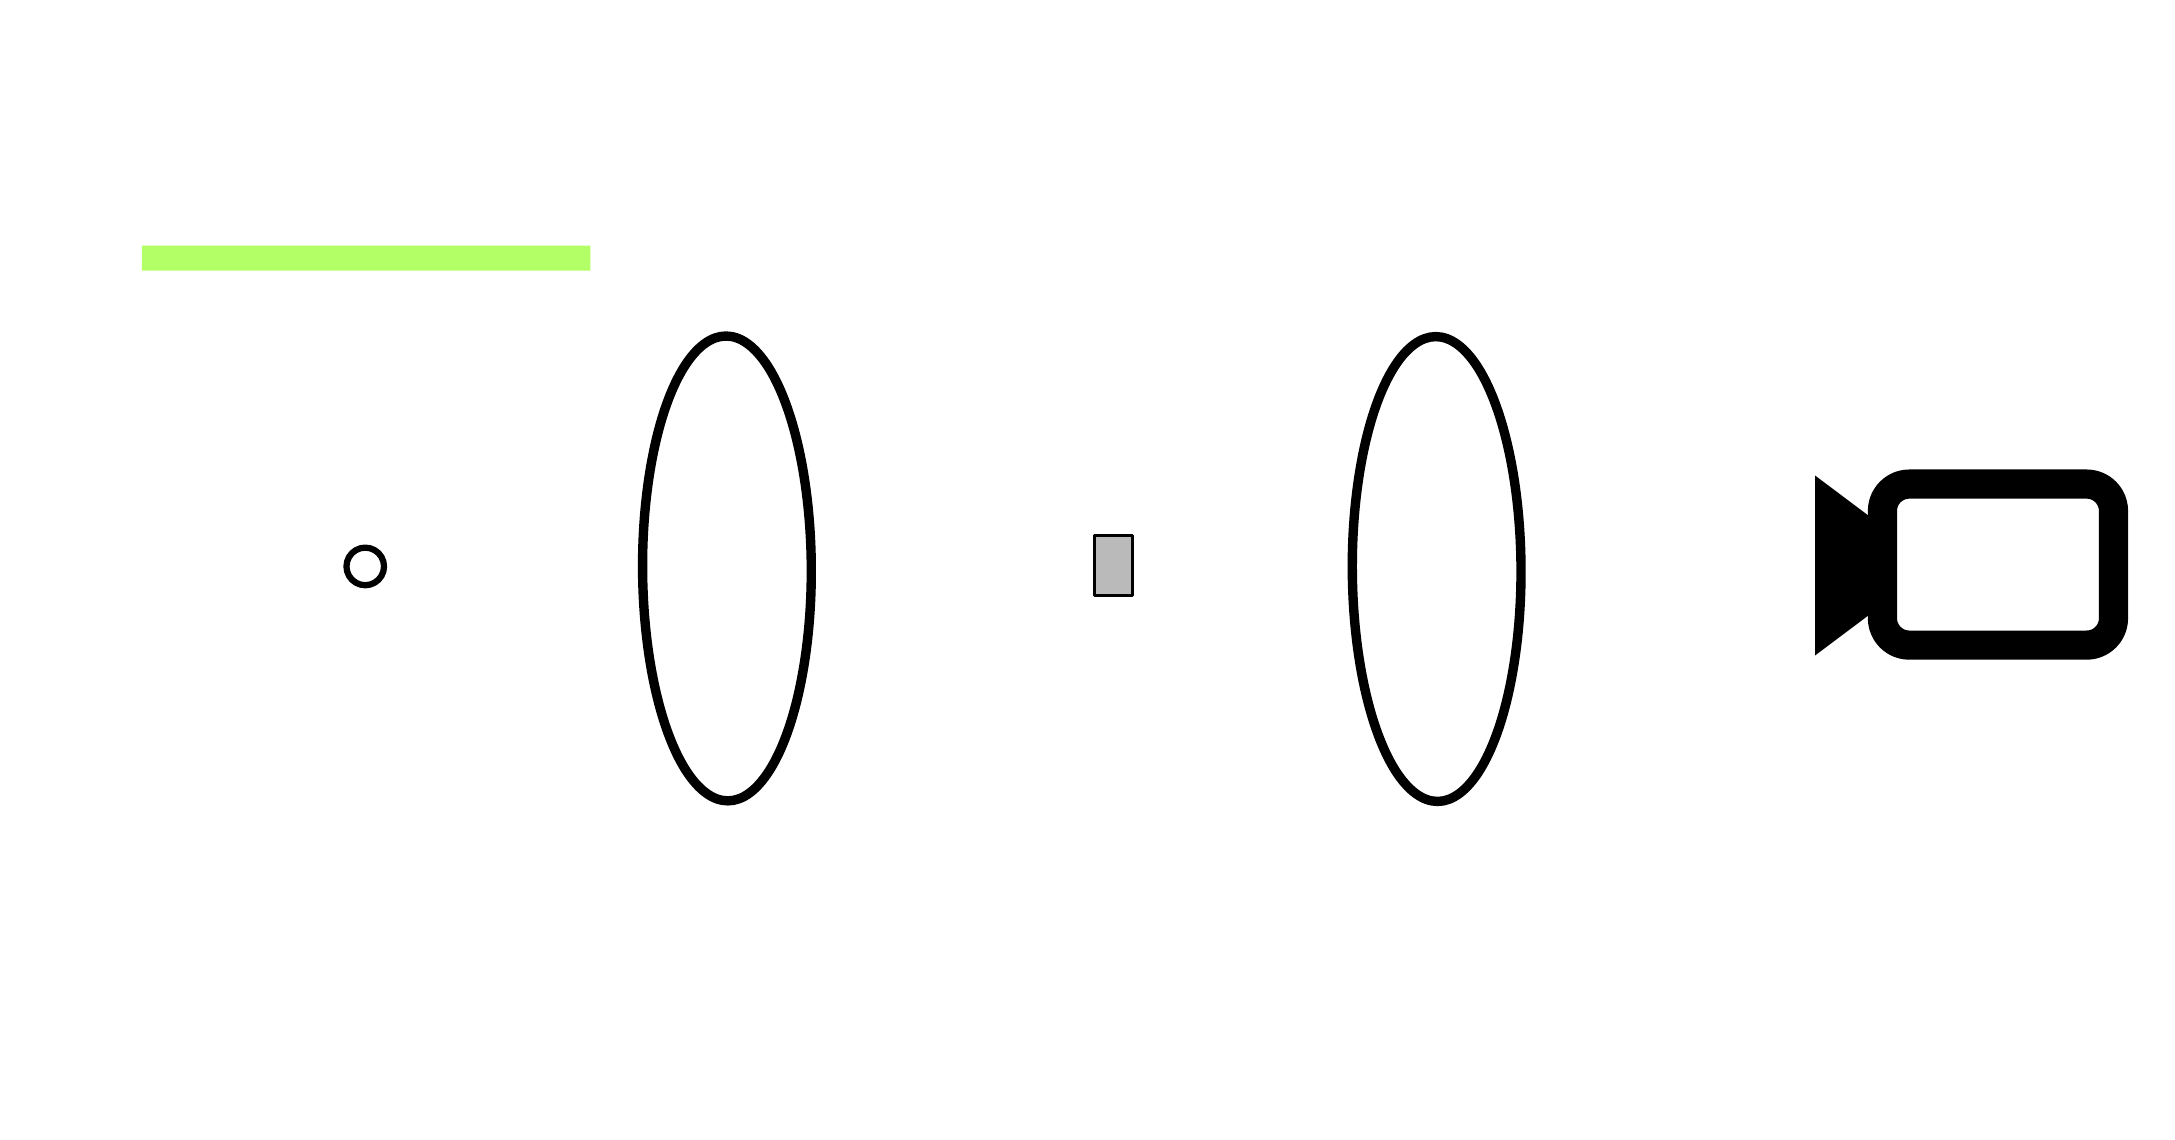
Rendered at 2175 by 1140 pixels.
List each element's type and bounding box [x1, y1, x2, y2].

text_box [642, 336, 812, 801]
text_box [1815, 475, 1876, 656]
text_box [1352, 336, 1522, 802]
text_box [1094, 535, 1133, 596]
text_box [1882, 484, 2114, 646]
